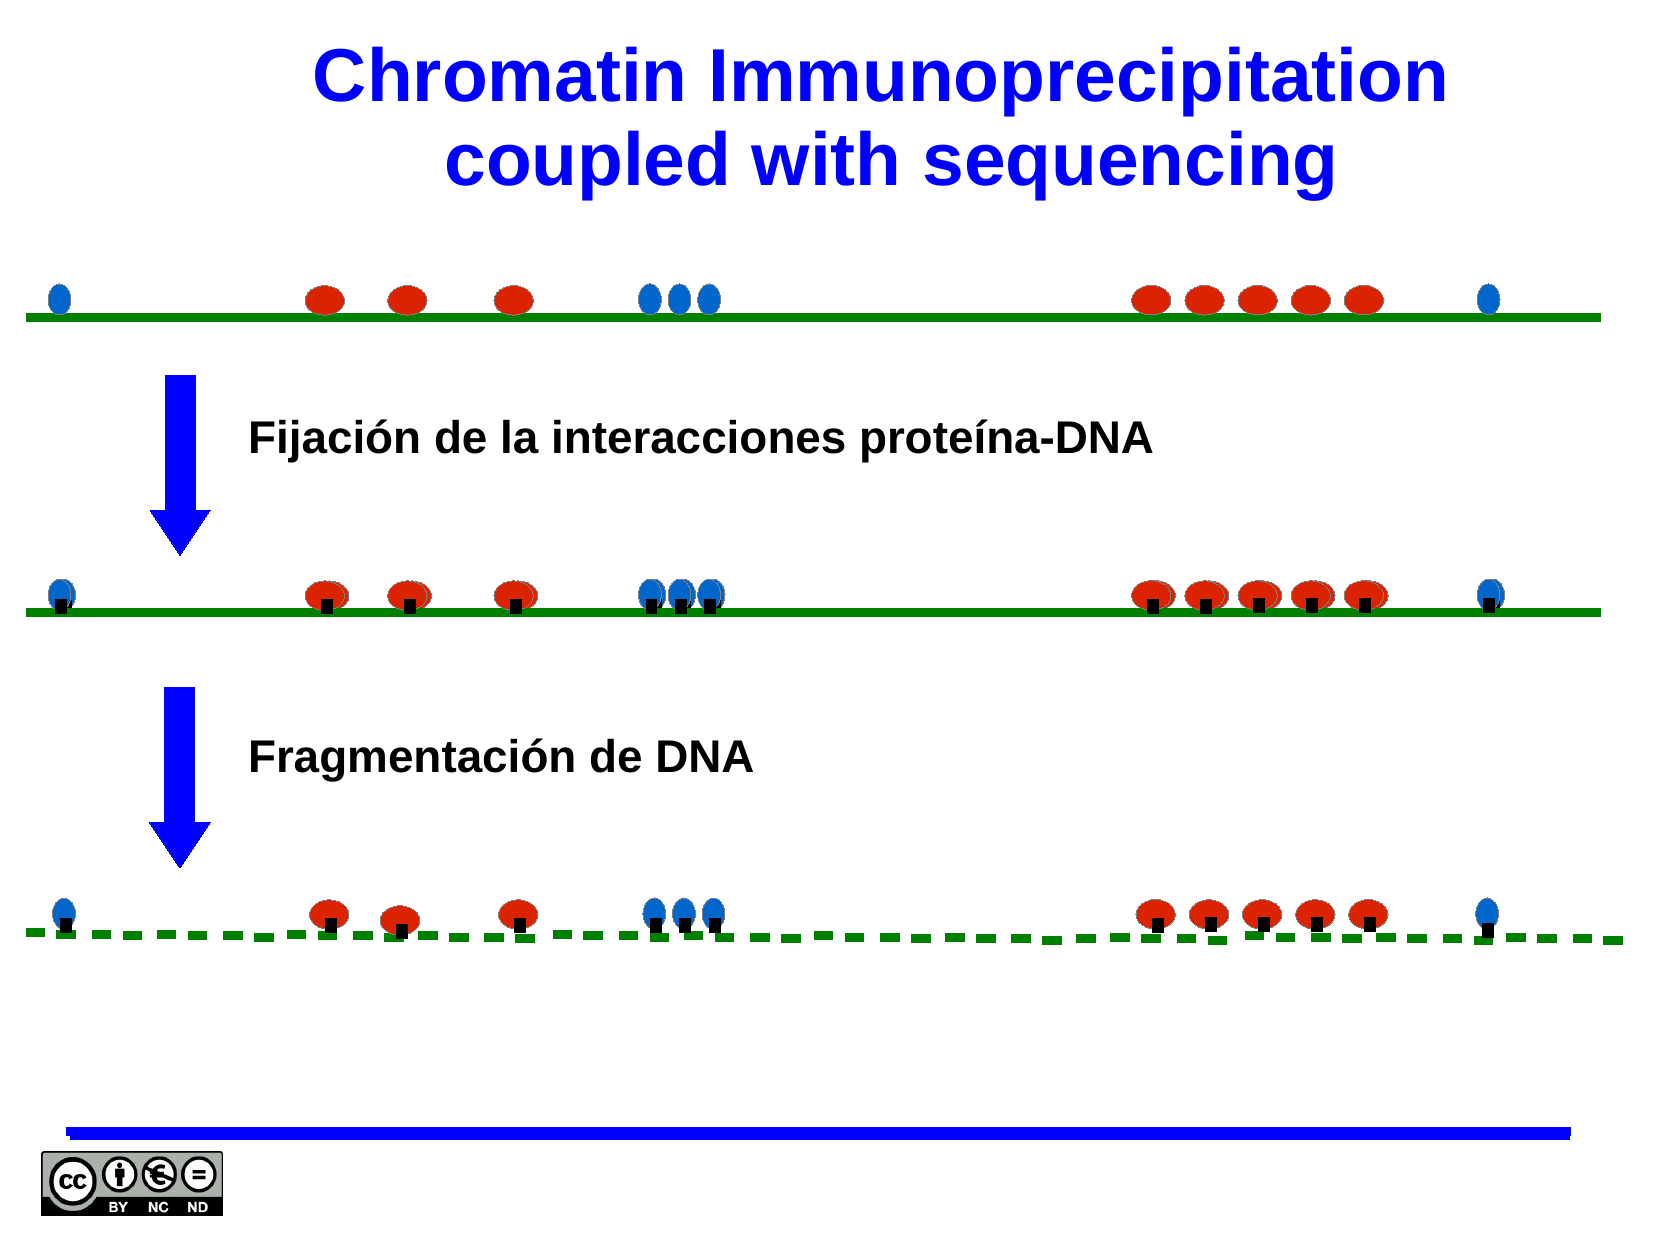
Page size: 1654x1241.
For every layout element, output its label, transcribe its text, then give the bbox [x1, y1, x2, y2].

text_box [1184, 285, 1225, 316]
text_box [305, 285, 345, 316]
text_box [638, 283, 662, 315]
text_box [309, 899, 349, 929]
text_box [149, 687, 211, 868]
title Chromatin Immunoprecipitation coupled with sequencing [147, 13, 1636, 222]
text_box [1477, 579, 1505, 609]
text_box Fragmentación de DNA [233, 723, 770, 791]
text_box [1291, 285, 1331, 316]
text_box [1475, 897, 1499, 928]
text_box [668, 579, 696, 609]
text_box [493, 580, 538, 611]
text_box [380, 905, 420, 935]
text_box [387, 285, 428, 316]
text_box [1344, 580, 1389, 610]
text_box [697, 283, 721, 315]
text_box [672, 897, 696, 928]
text_box Fijación de la interacciones proteína-DNA [233, 405, 1170, 472]
text_box [1237, 580, 1282, 610]
text_box [1344, 285, 1384, 315]
text_box [638, 579, 666, 609]
text_box [1131, 580, 1176, 610]
text_box [48, 579, 76, 609]
text_box [1135, 899, 1176, 929]
text_box [702, 898, 725, 928]
text_box [150, 375, 211, 556]
text_box [1131, 285, 1171, 315]
picture [41, 1151, 223, 1216]
text_box [1291, 580, 1336, 610]
text_box [493, 285, 534, 316]
text_box [642, 897, 666, 928]
text_box [1242, 899, 1282, 929]
text_box [48, 283, 71, 315]
text_box [1348, 899, 1389, 929]
text_box [387, 580, 432, 611]
text_box [1189, 899, 1229, 929]
text_box [668, 283, 691, 315]
text_box [305, 580, 349, 611]
text_box [1184, 580, 1229, 610]
text_box [697, 579, 726, 609]
text_box [1477, 283, 1501, 315]
text_box [52, 898, 76, 929]
text_box [1295, 899, 1336, 929]
text_box [498, 899, 538, 929]
text_box [1237, 285, 1278, 316]
